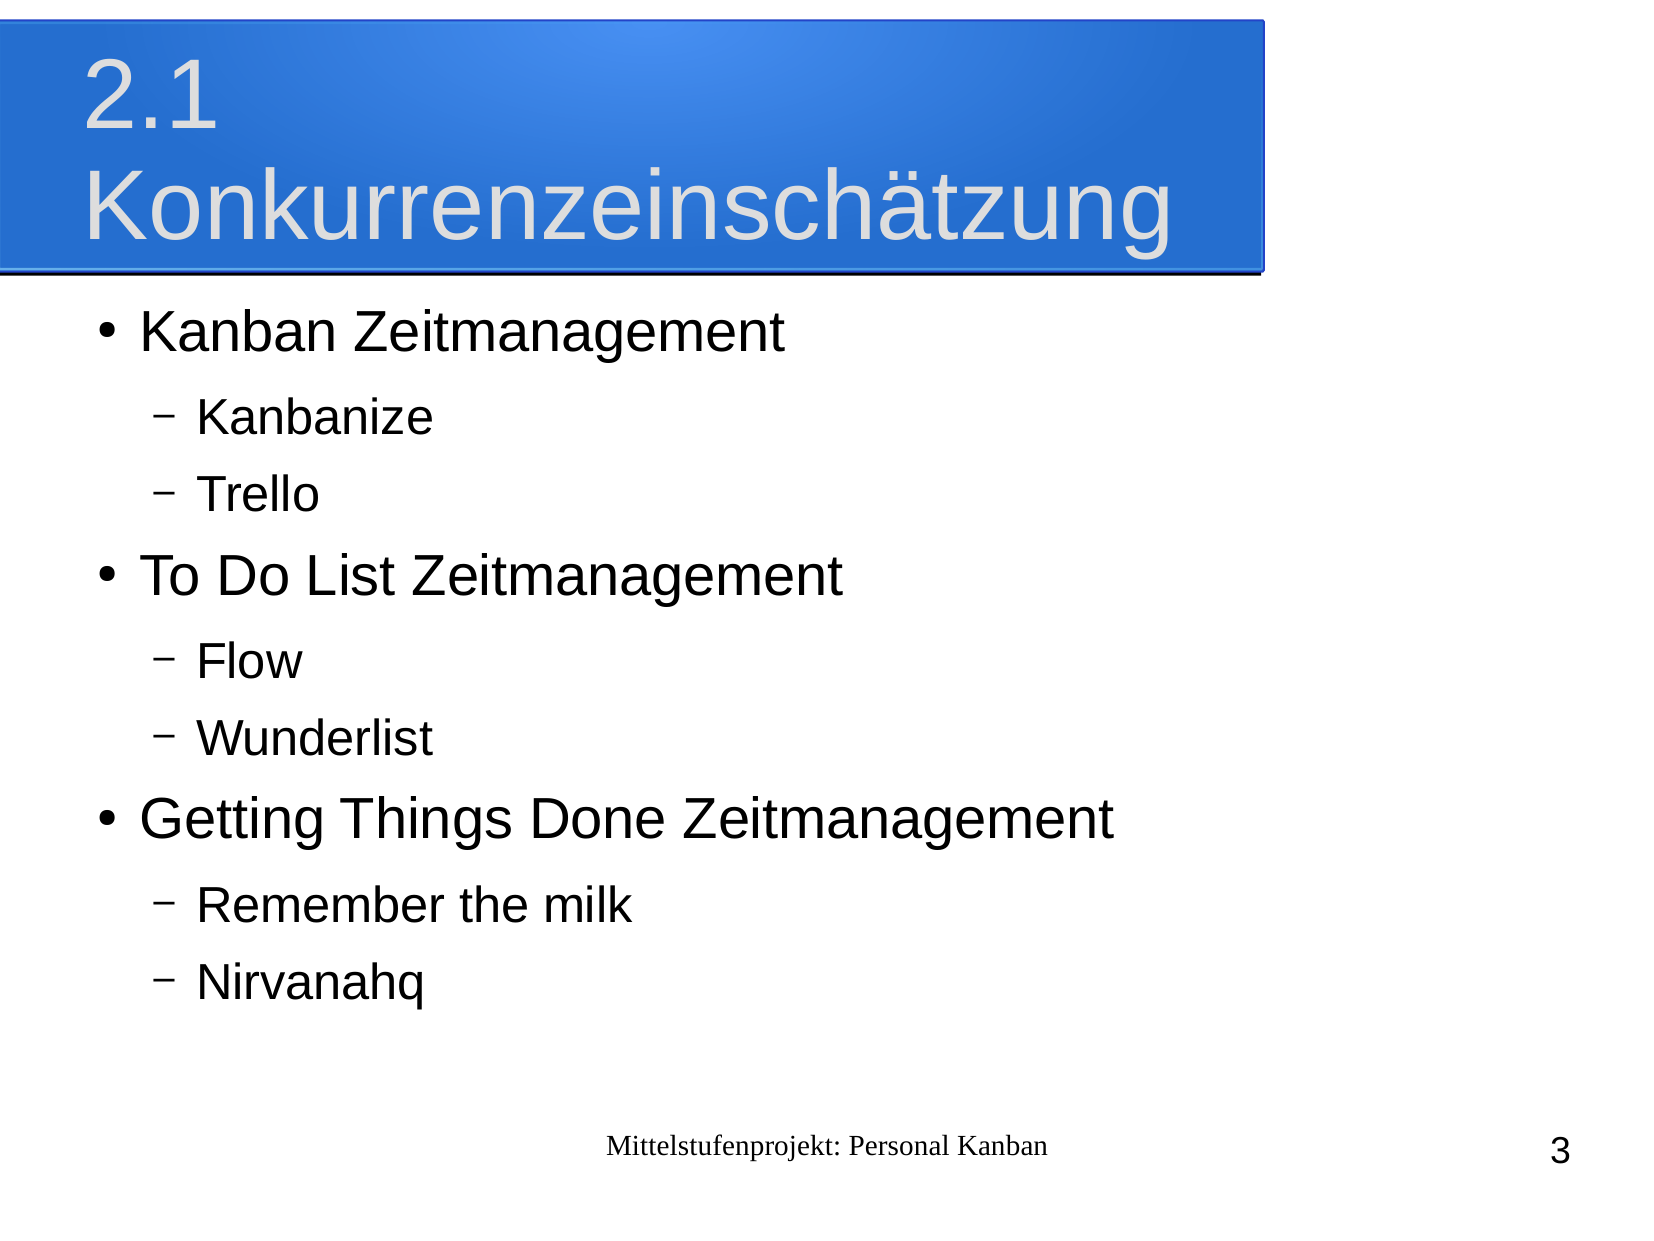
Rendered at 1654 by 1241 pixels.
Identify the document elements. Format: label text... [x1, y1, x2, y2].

title 2.1 Konkurrenzeinschätzung [82, 38, 1235, 261]
list Kanban Zeitmanagement Kanbanize Trello To Do List Zeitmanagement Flow Wunderlist Getting Things Done Zeitmanagement Remember the milk Nirvanahq [82, 299, 1571, 1019]
text_box 3 [1535, 1122, 1654, 1194]
